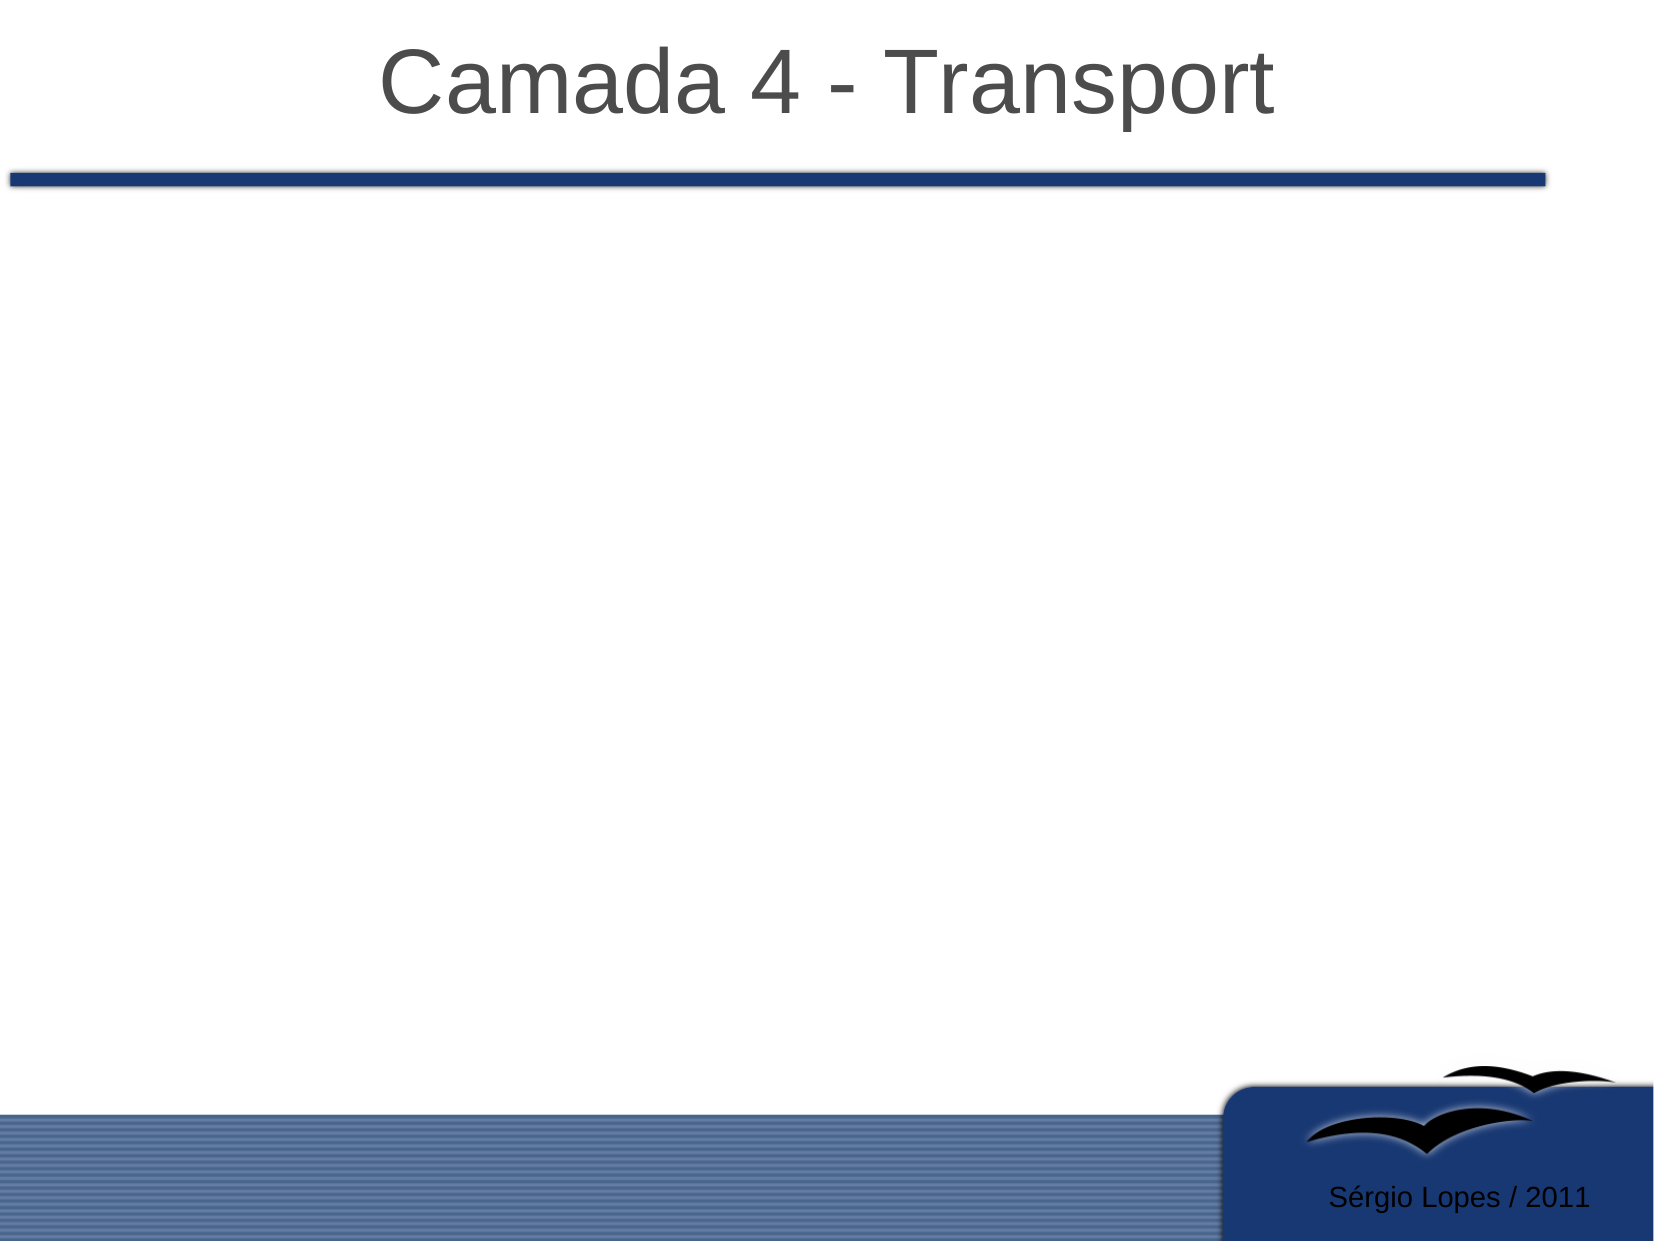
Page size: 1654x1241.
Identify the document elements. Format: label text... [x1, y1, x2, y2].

text_box Sérgio Lopes / 2011 [1328, 1181, 1588, 1214]
picture [0, 0, 1654, 1241]
title Camada 4 - Transport [121, 0, 1534, 164]
